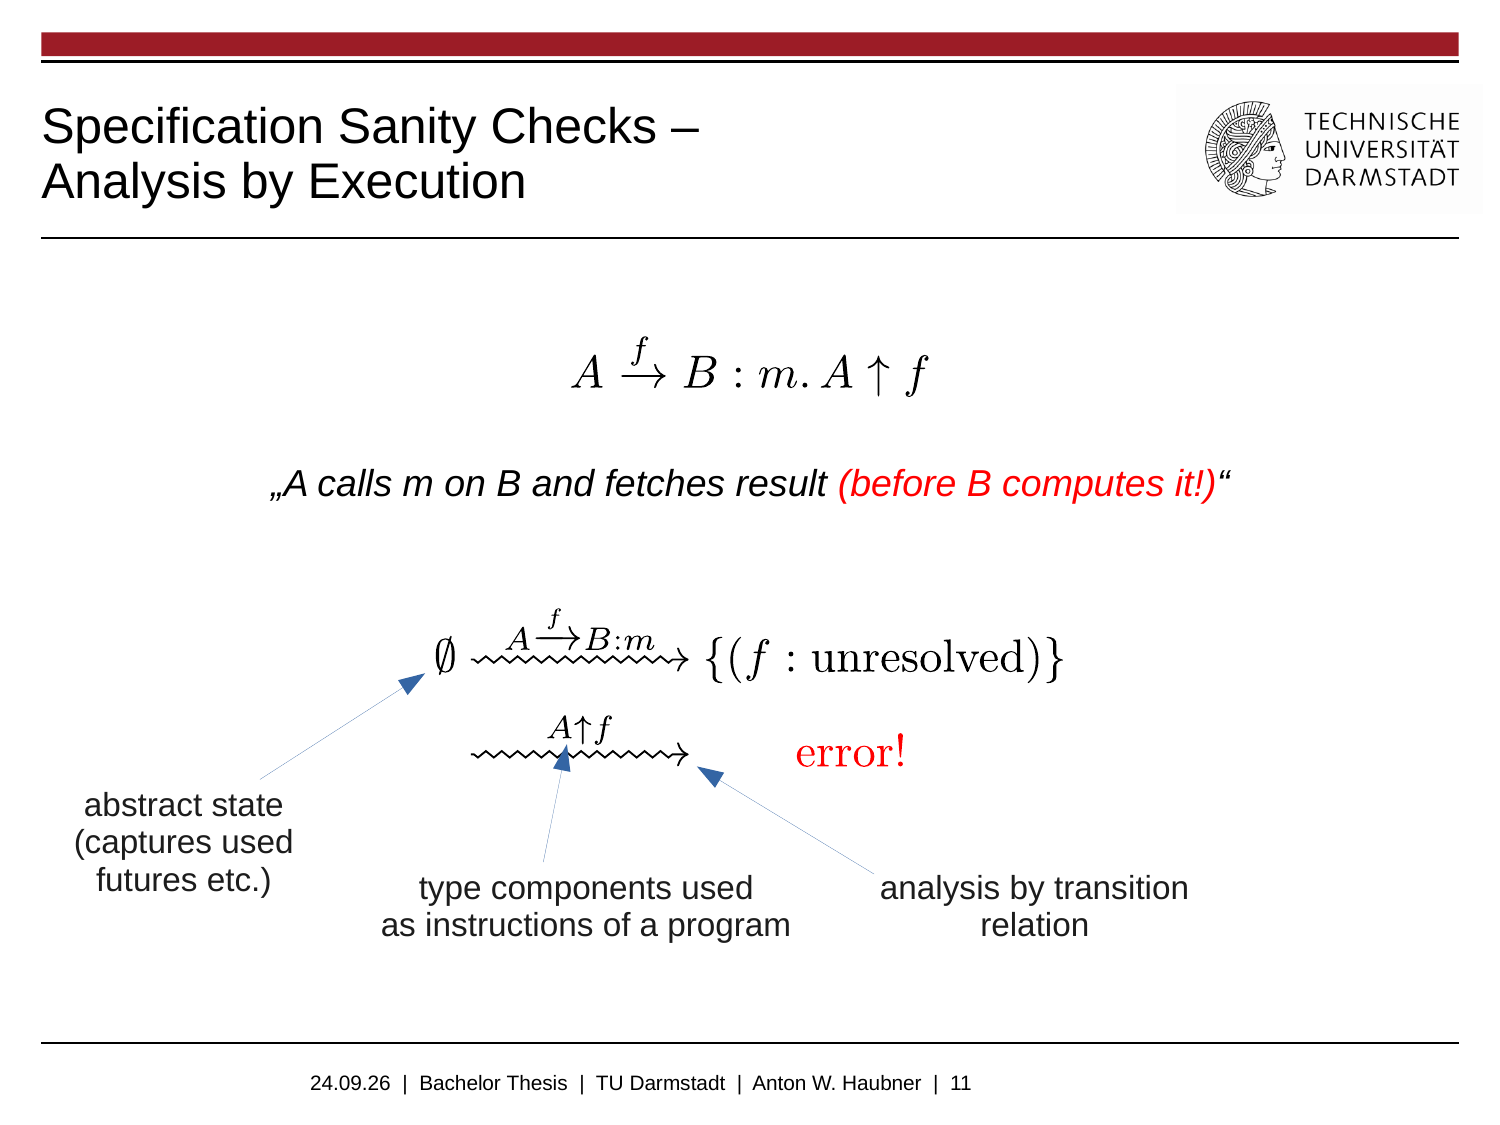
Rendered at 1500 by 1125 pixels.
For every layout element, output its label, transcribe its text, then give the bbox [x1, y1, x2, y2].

picture [433, 608, 1067, 767]
text_box abstract state (captures used futures etc.) [59, 779, 309, 906]
text_box „A calls m on B and fetches result (before B computes it!)“ [256, 454, 1245, 512]
title Specification Sanity Checks – Analysis by Execution [41, 78, 1131, 229]
picture [569, 336, 931, 397]
text_box type components used as instructions of a program [366, 862, 807, 952]
text_box analysis by transition relation [865, 862, 1205, 952]
